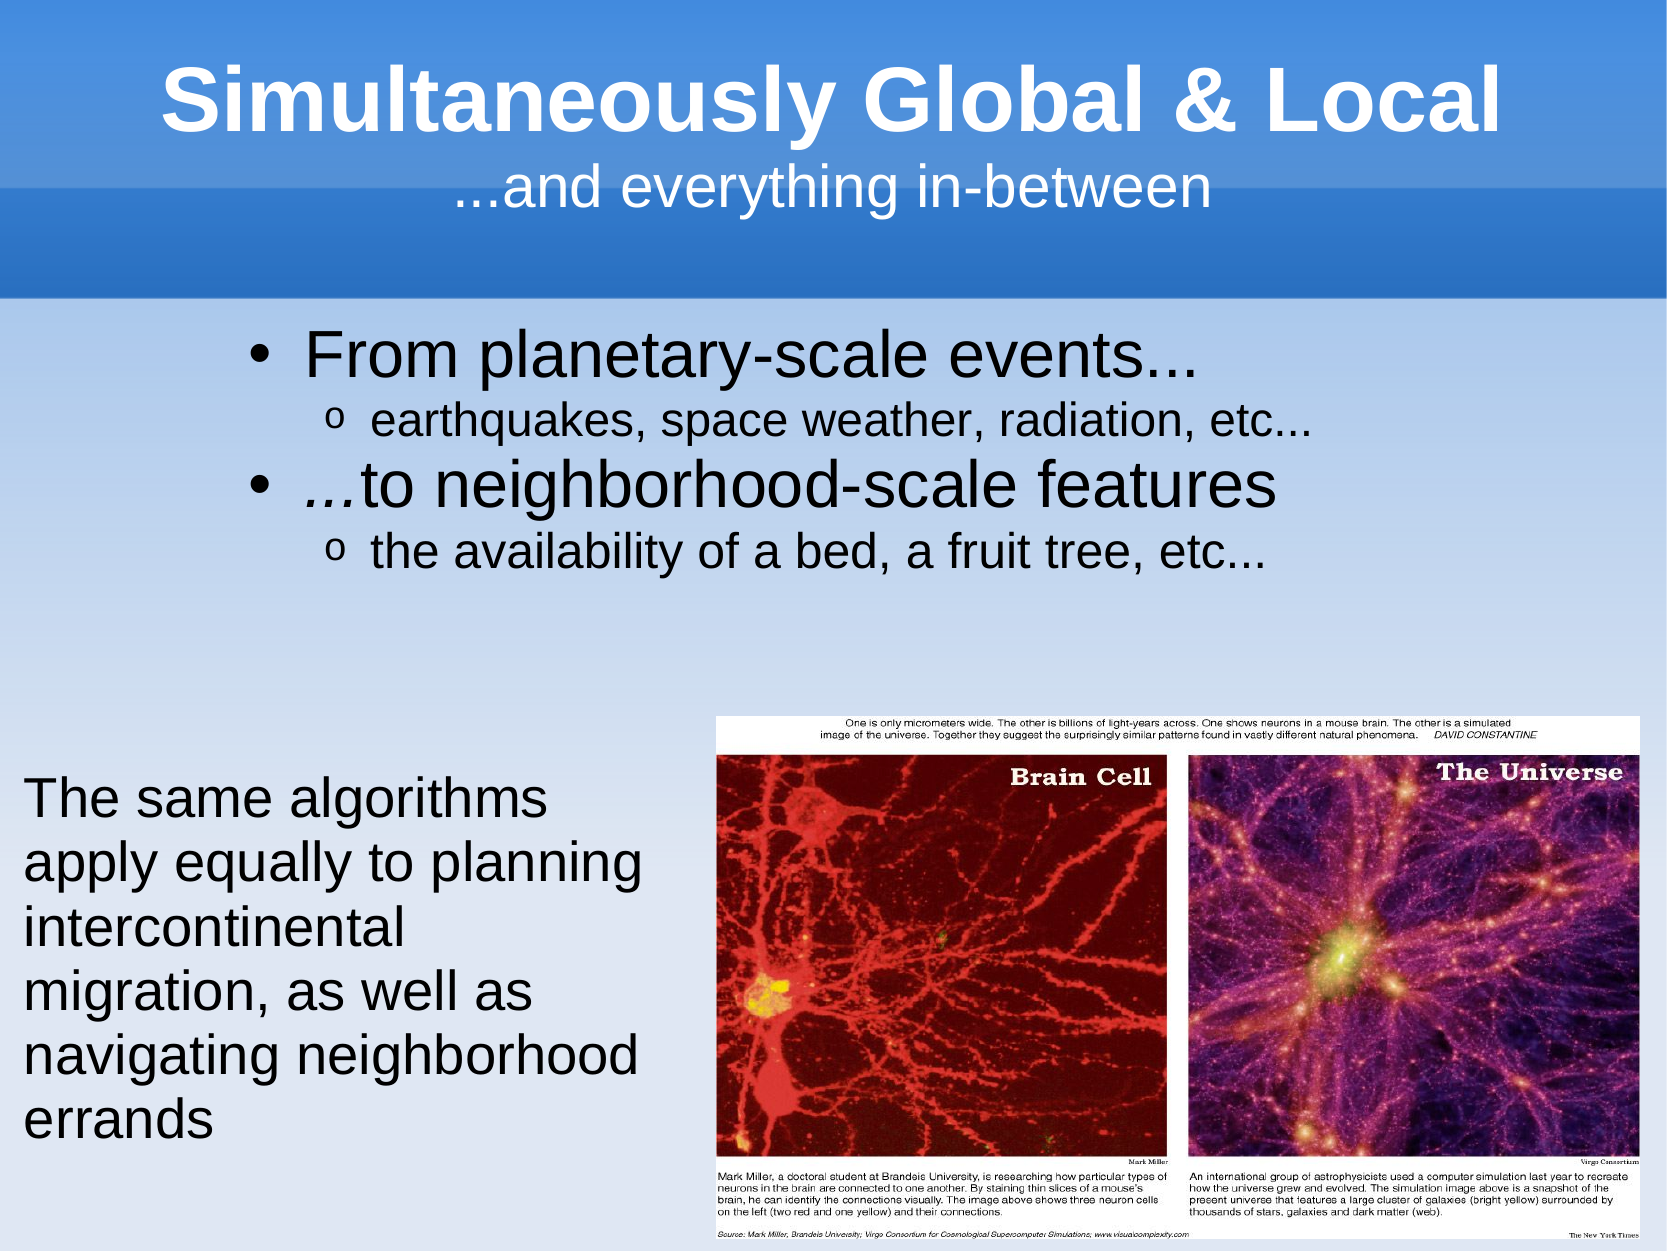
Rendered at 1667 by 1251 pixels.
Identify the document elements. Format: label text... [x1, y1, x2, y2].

picture [0, 0, 1667, 1251]
subtitle From planetary-scale events... earthquakes, space weather, radiation, etc... ...to neighborhood-scale features the availability of a bed, a fruit tree, etc... [229, 316, 1437, 700]
text_box The same algorithms apply equally to planning intercontinental migration, as well as navigating neighborhood errands [23, 766, 667, 1152]
title Simultaneously Global & Local ...and everything in-between [73, 33, 1593, 236]
